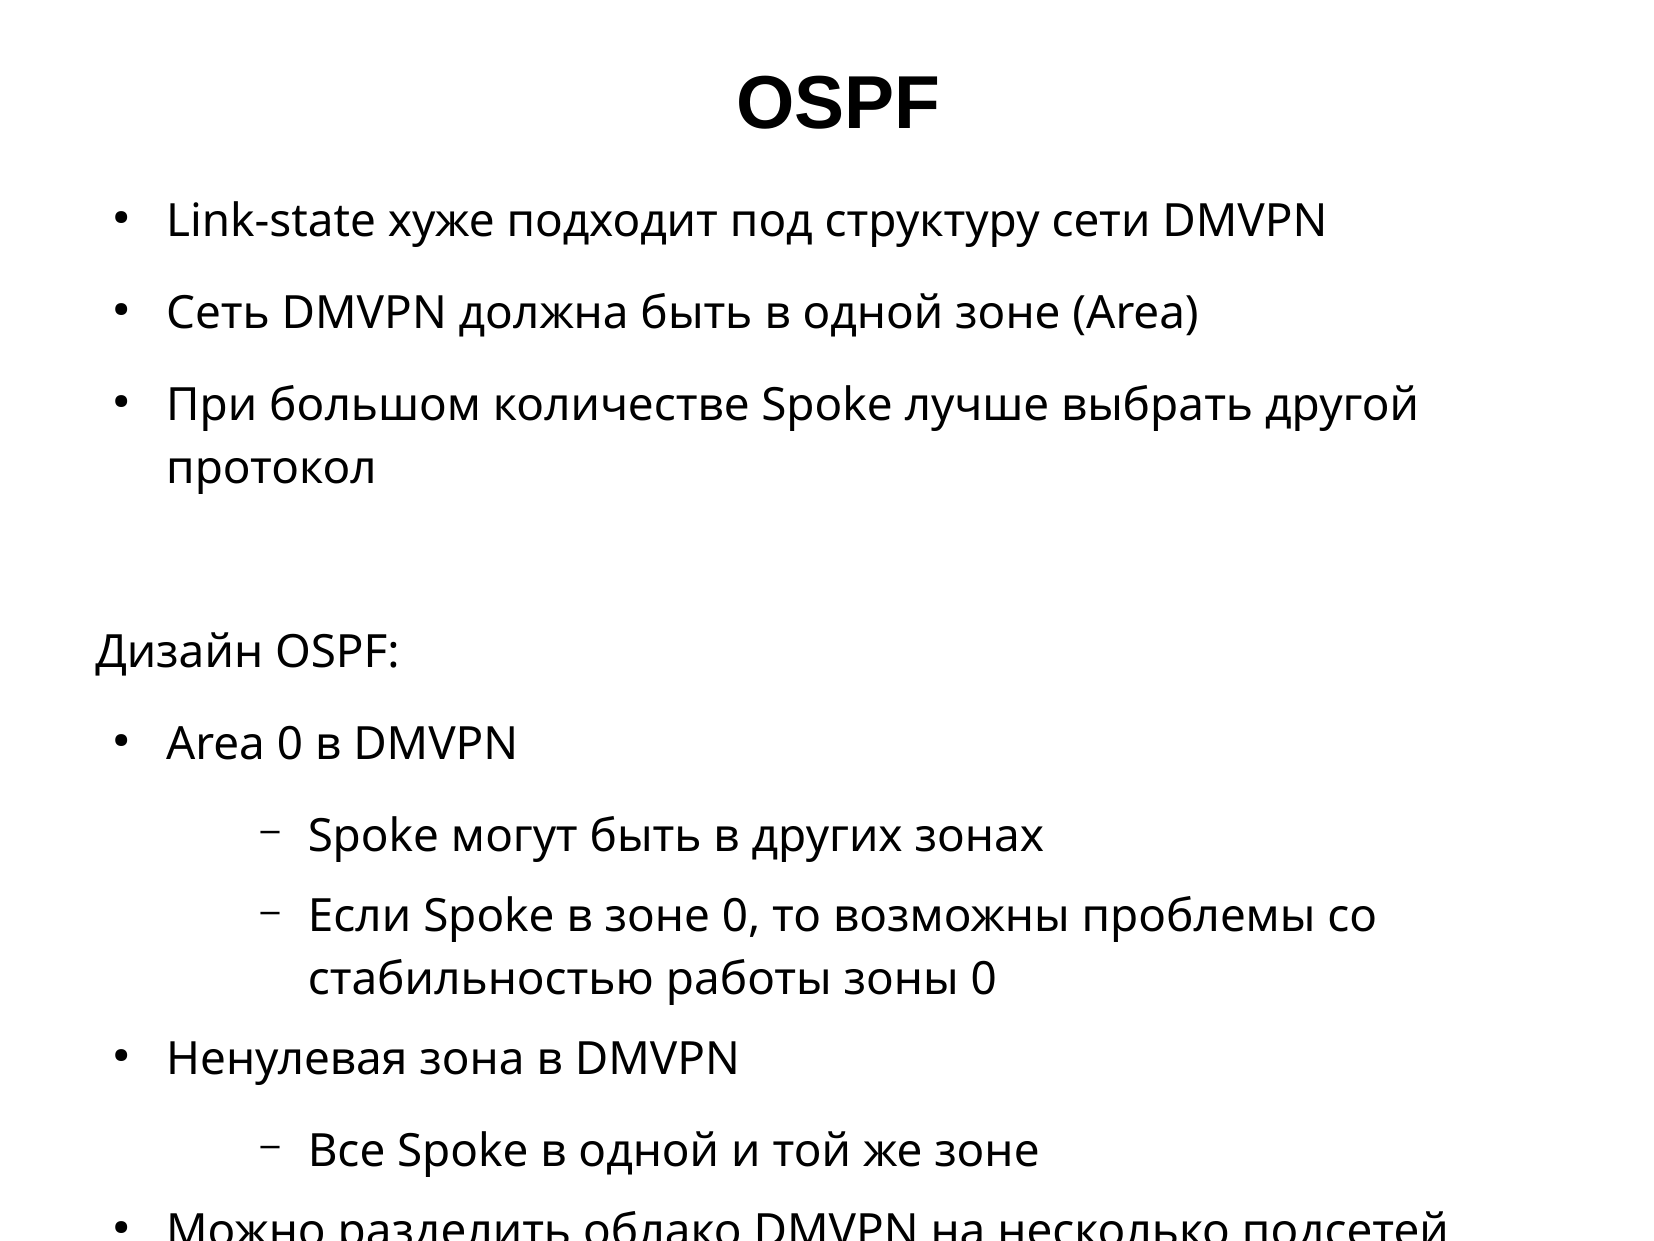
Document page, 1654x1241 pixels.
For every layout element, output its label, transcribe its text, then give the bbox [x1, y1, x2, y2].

text_box OSPF [64, 37, 1613, 151]
list Link-state хуже подходит под структуру сети DMVPN Сеть DMVPN должна быть в одной зоне (Area) При большом количестве Spoke лучше выбрать другой протокол Дизайн OSPF: Area 0 в DMVPN Spoke могут быть в других зонах Если Spoke в зоне 0, то возможны проблемы со стабильностью работы зоны 0 Ненулевая зона в DMVPN Все Spoke в одной и той же зоне Можно разделить облако DMVPN на несколько подсетей Усложняет дизайн OSPF и DMVPN [95, 187, 1538, 1208]
